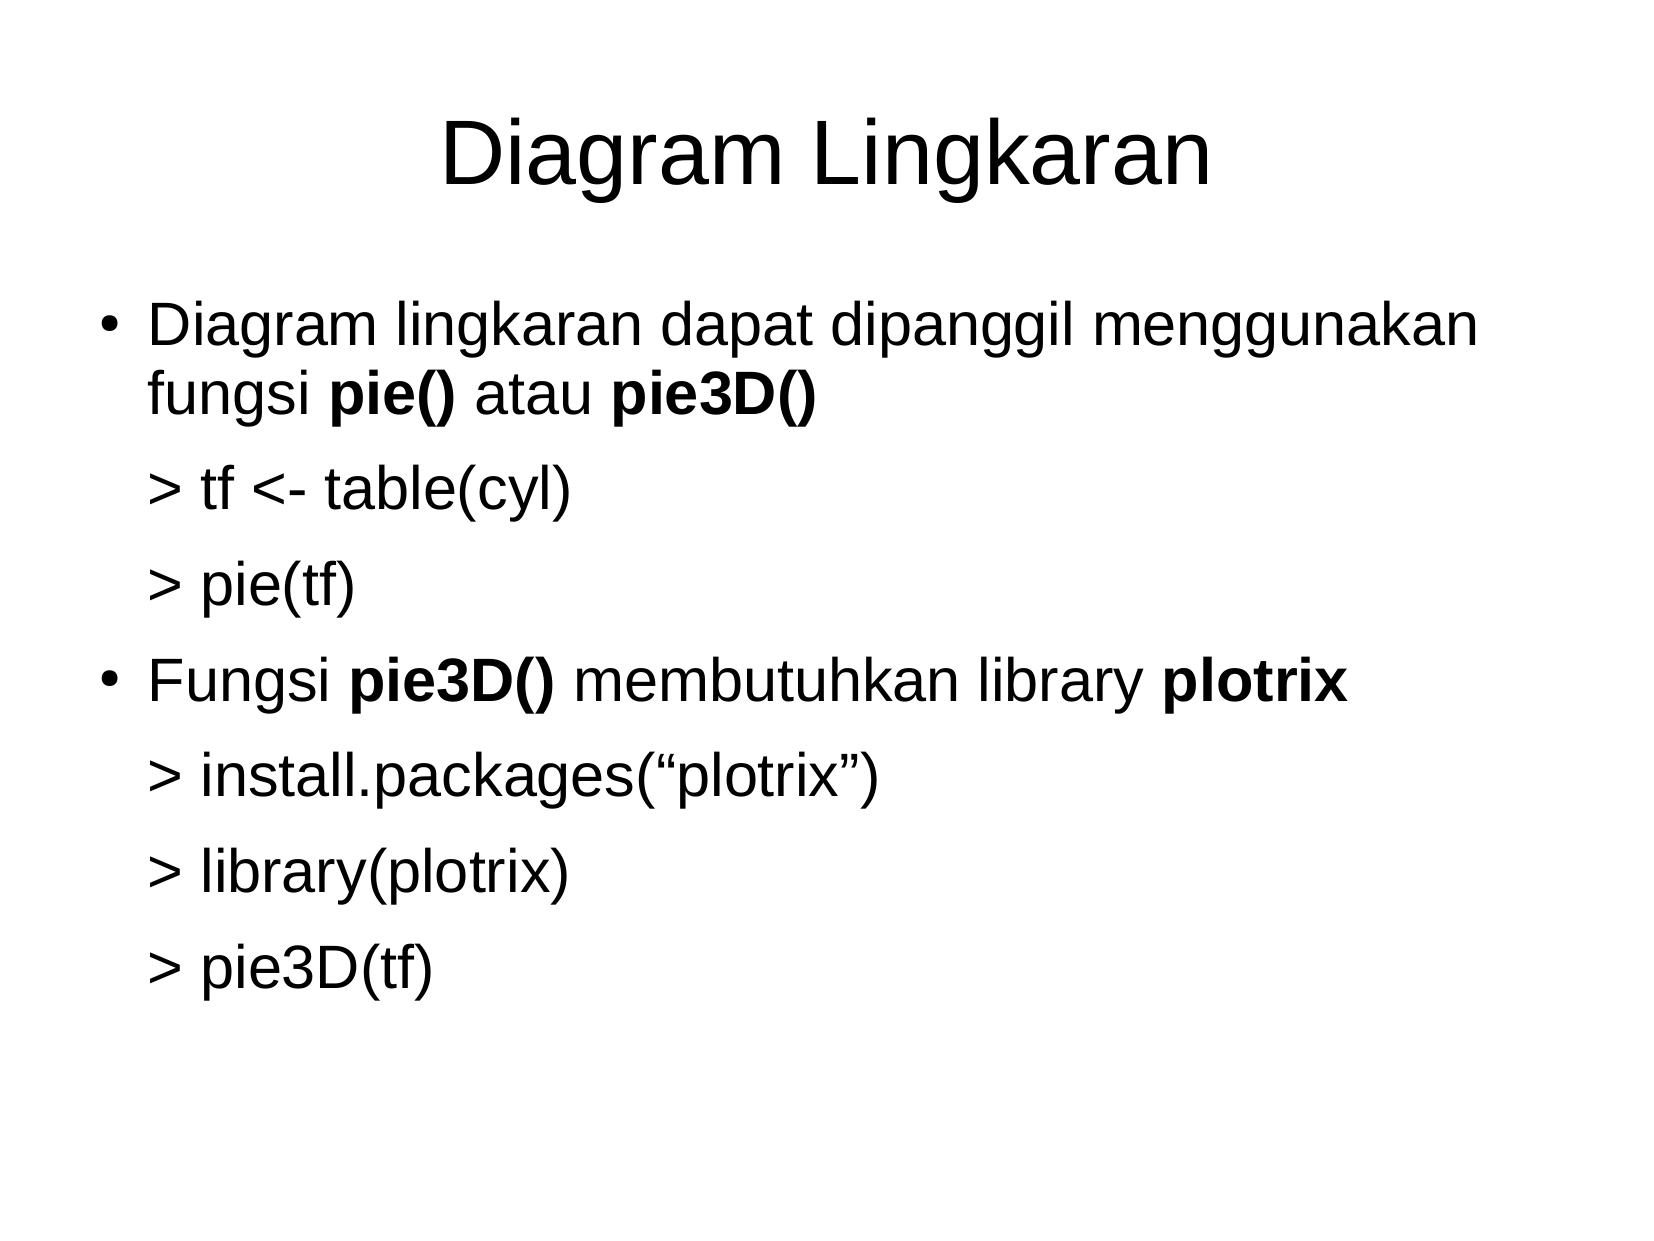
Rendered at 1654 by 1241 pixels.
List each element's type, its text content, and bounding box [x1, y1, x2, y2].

list Diagram lingkaran dapat dipanggil menggunakan fungsi pie() atau pie3D() > tf <- table(cyl) > pie(tf) Fungsi pie3D() membutuhkan library plotrix > install.packages(“plotrix”) > library(plotrix) > pie3D(tf) [82, 290, 1571, 1010]
title Diagram Lingkaran [82, 49, 1571, 257]
